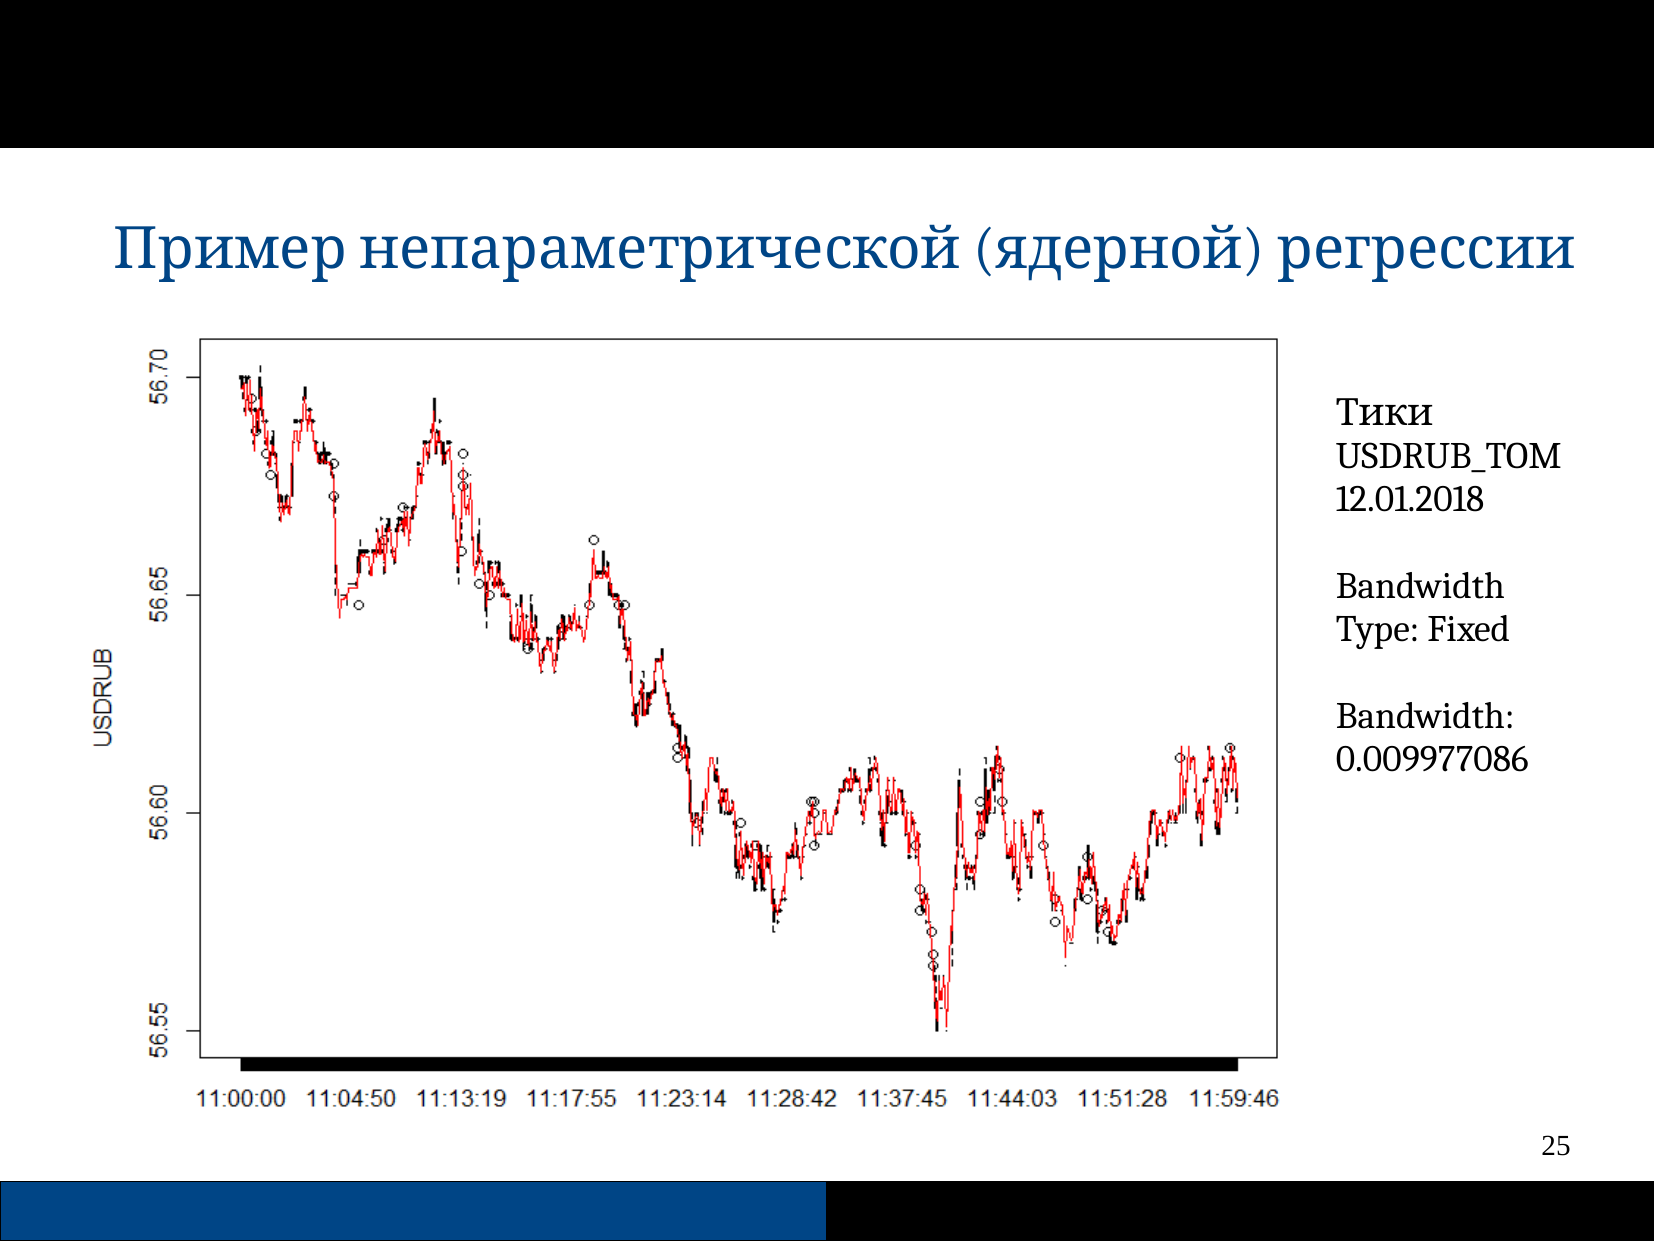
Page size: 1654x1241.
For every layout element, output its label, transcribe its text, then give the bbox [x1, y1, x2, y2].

text_box [0, 0, 1654, 148]
text_box Пример непараметрической (ядерной) регрессии [99, 208, 1615, 296]
text_box [0, 1181, 1654, 1241]
text_box Тики USDRUB_TOM 12.01.2018 Bandwidth Type: Fixed Bandwidth: 0.009977086 [1321, 384, 1595, 795]
picture [88, 316, 1300, 1152]
